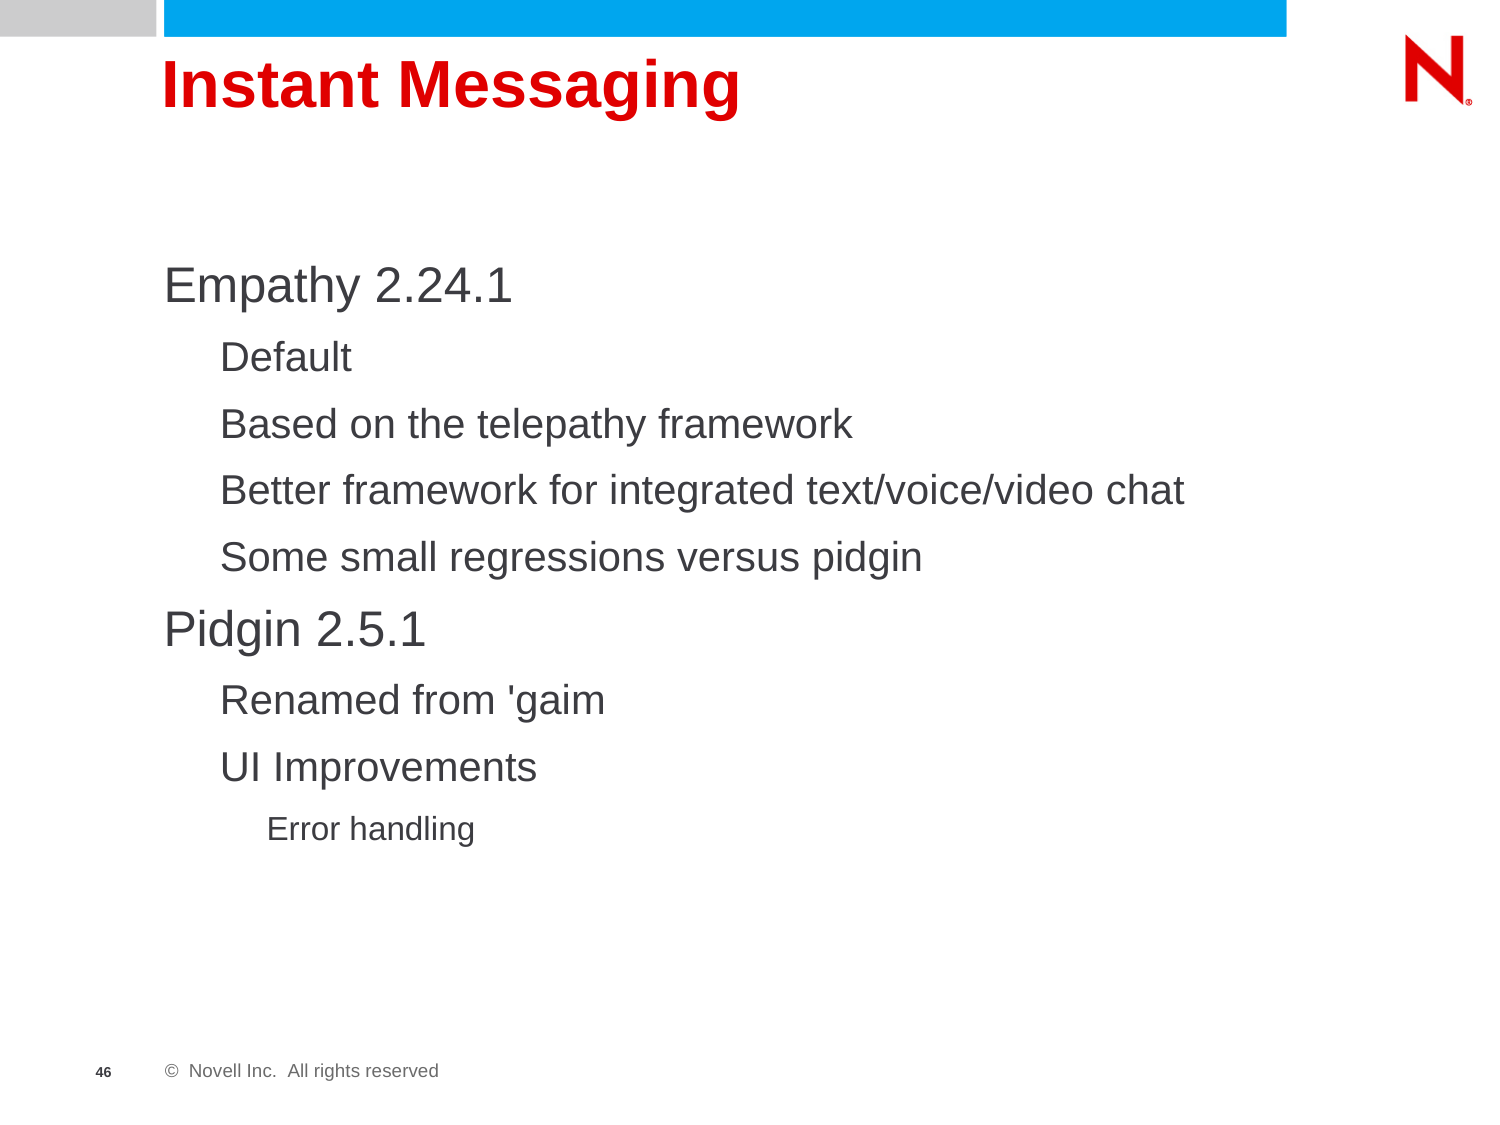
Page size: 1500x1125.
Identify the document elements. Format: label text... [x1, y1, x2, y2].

list Empathy 2.24.1 Default Based on the telepathy framework Better framework for integrated text/voice/video chat Some small regressions versus pidgin Pidgin 2.5.1 Renamed from 'gaim UI Improvements Error handling [163, 254, 1404, 986]
title Instant Messaging [161, 41, 1383, 205]
picture [1403, 32, 1473, 107]
